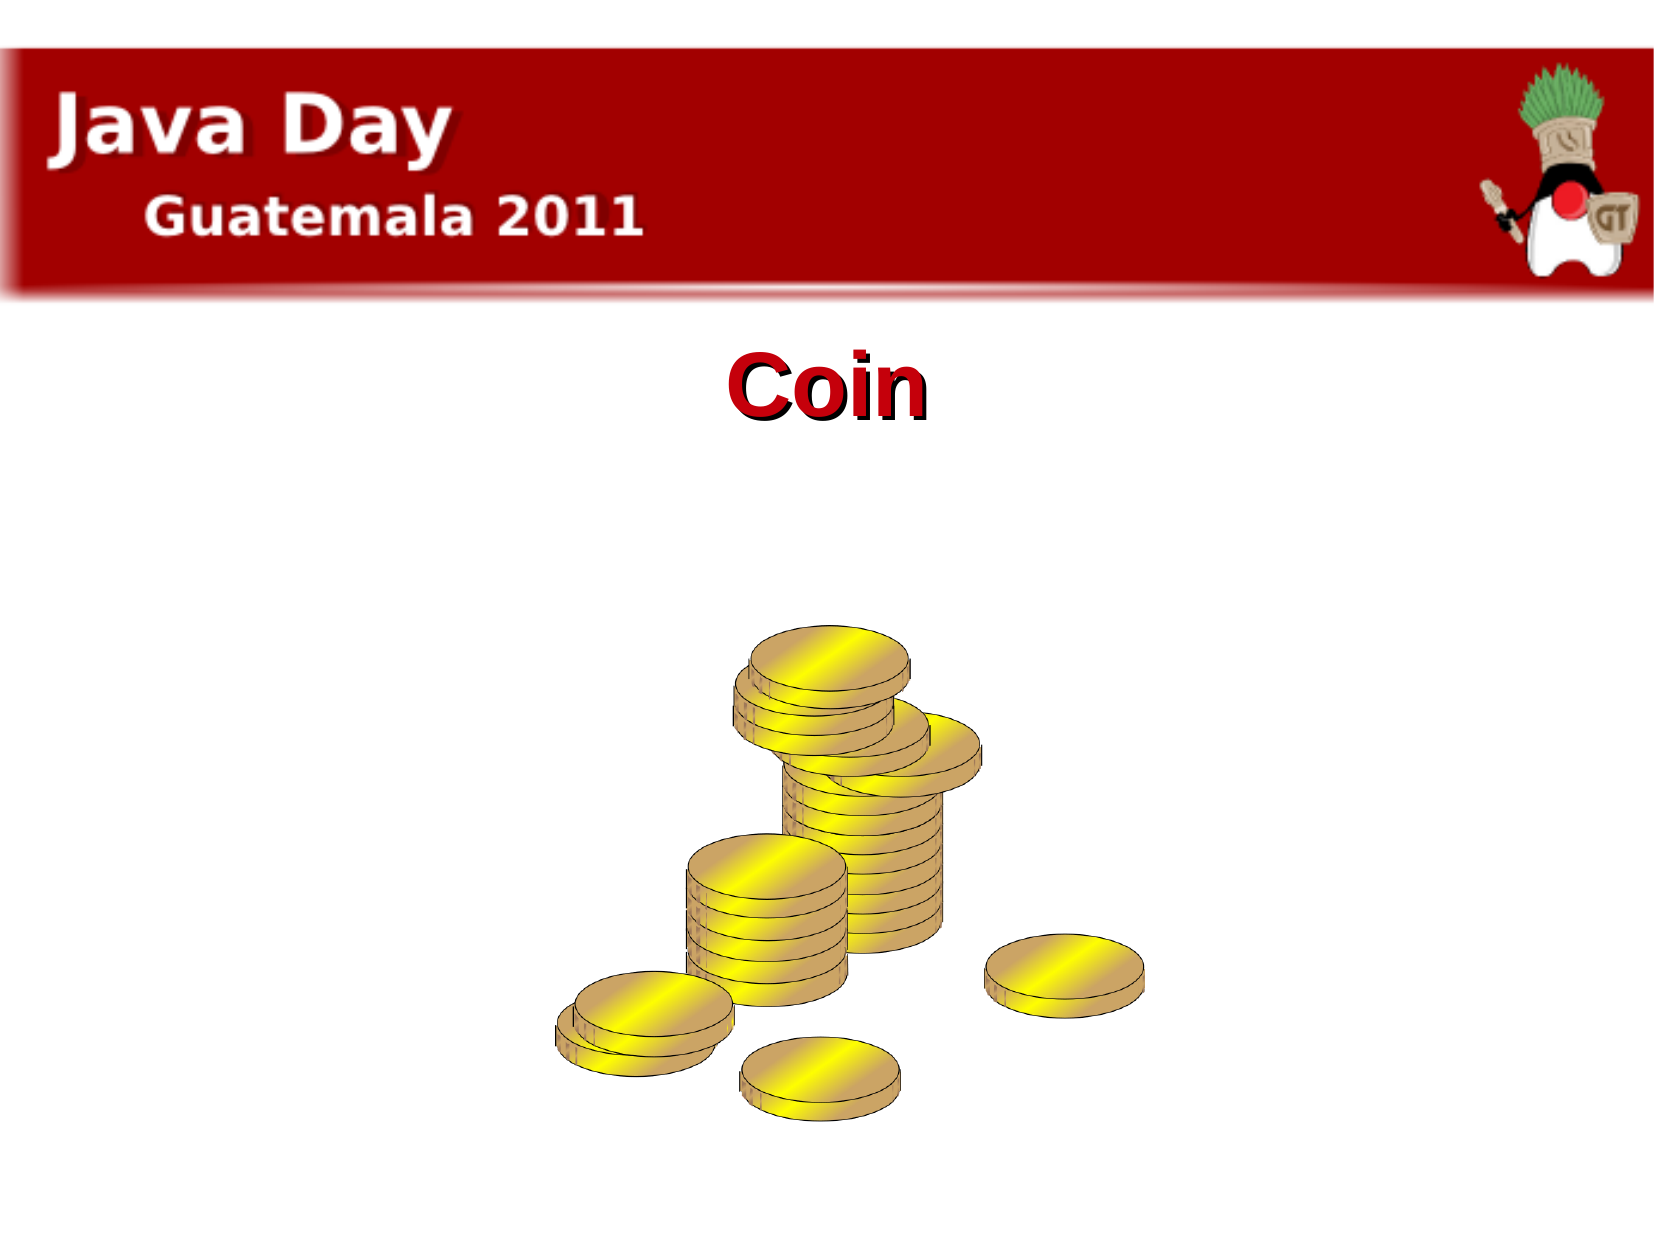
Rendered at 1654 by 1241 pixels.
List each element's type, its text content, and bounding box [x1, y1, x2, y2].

subtitle Coin [82, 49, 1571, 721]
picture [555, 625, 1145, 1123]
picture [0, 0, 1654, 308]
